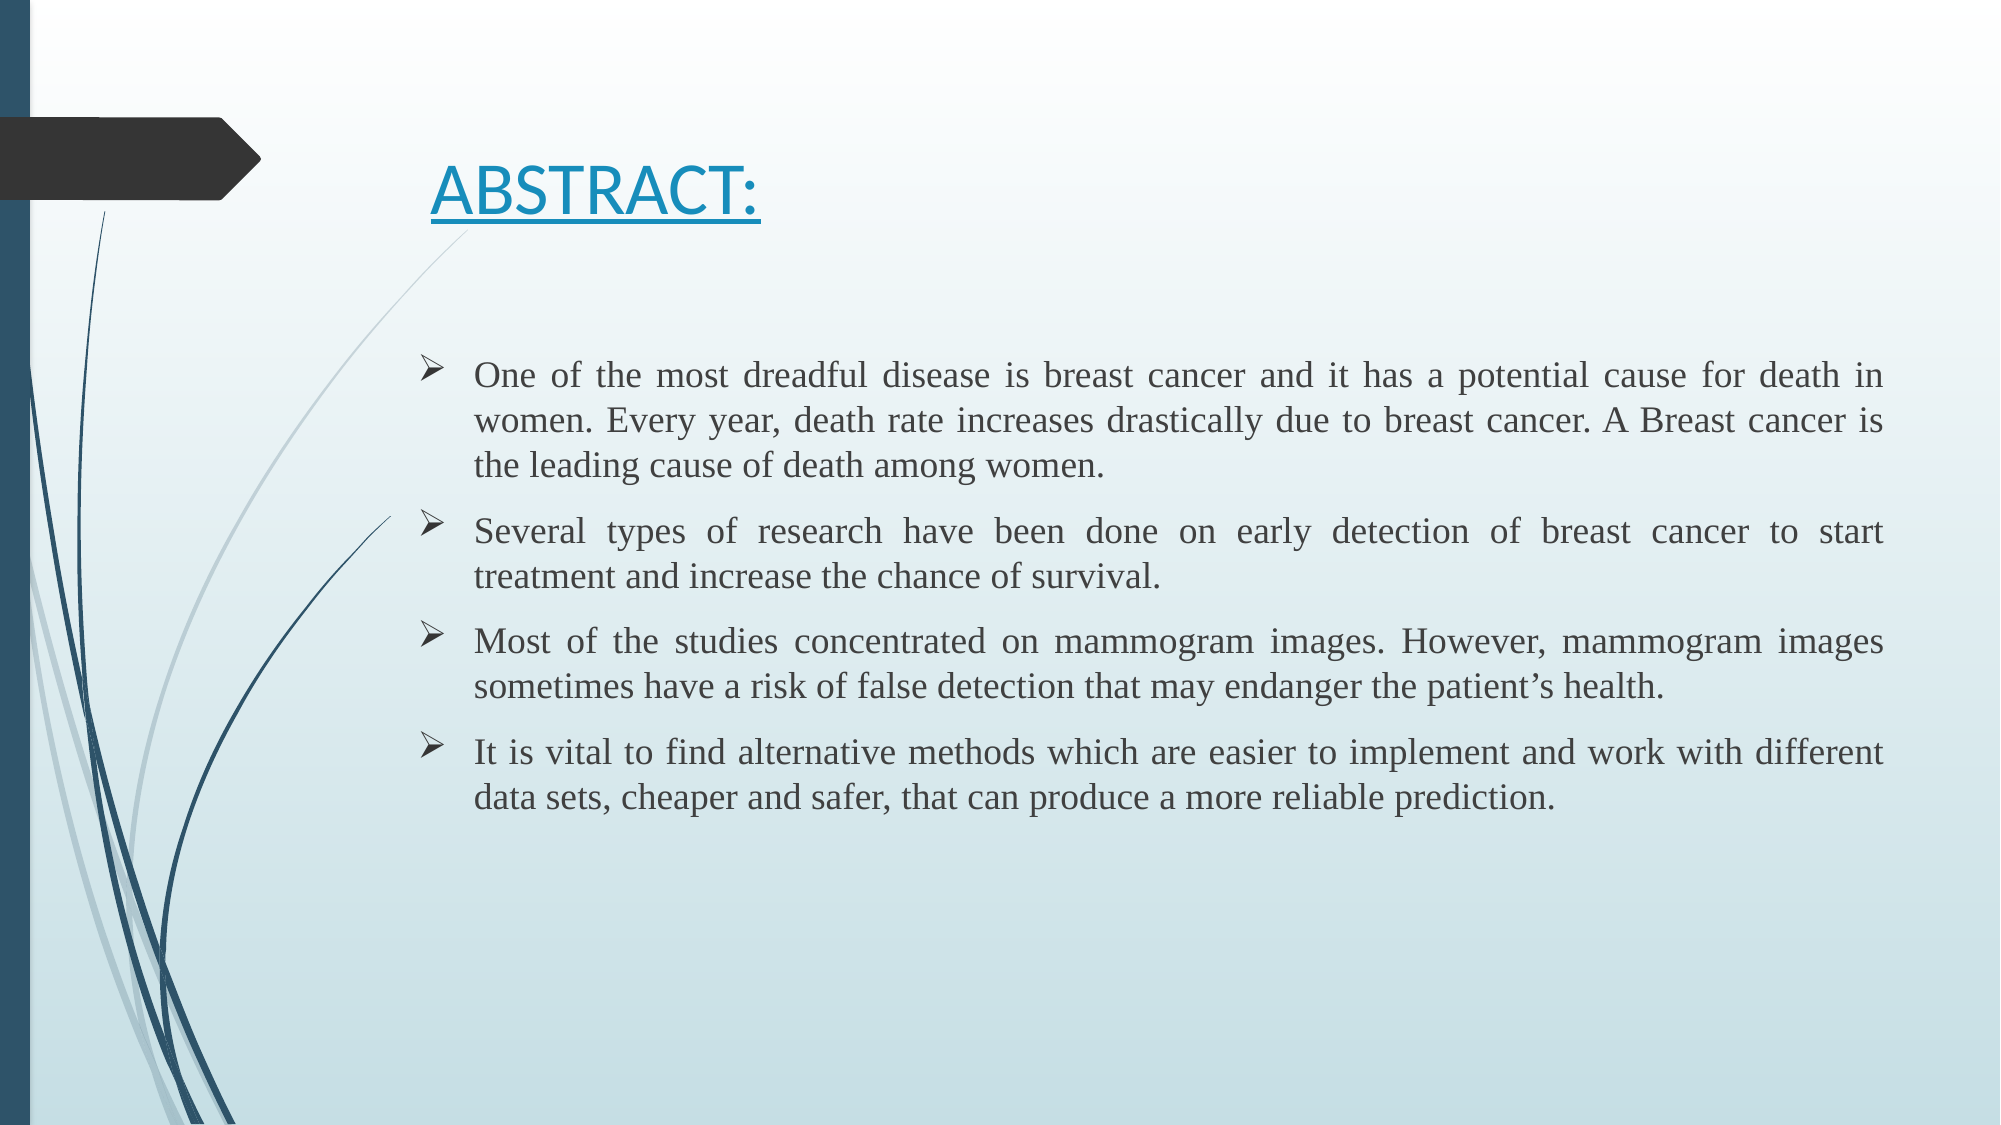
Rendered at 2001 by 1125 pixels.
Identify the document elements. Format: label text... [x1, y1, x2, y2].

title ABSTRACT: [415, 131, 1915, 290]
list One of the most dreadful disease is breast cancer and it has a potential cause for death in women. Every year, death rate increases drastically due to breast cancer. A Breast cancer is the leading cause of death among women. Several types of research have been done on early detection of breast cancer to start treatment and increase the chance of survival. Most of the studies concentrated on mammogram images. However, mammogram images sometimes have a risk of false detection that may endanger the patient’s health. It is vital to find alternative methods which are easier to implement and work with different data sets, cheaper and safer, that can produce a more reliable prediction. [402, 342, 1901, 994]
